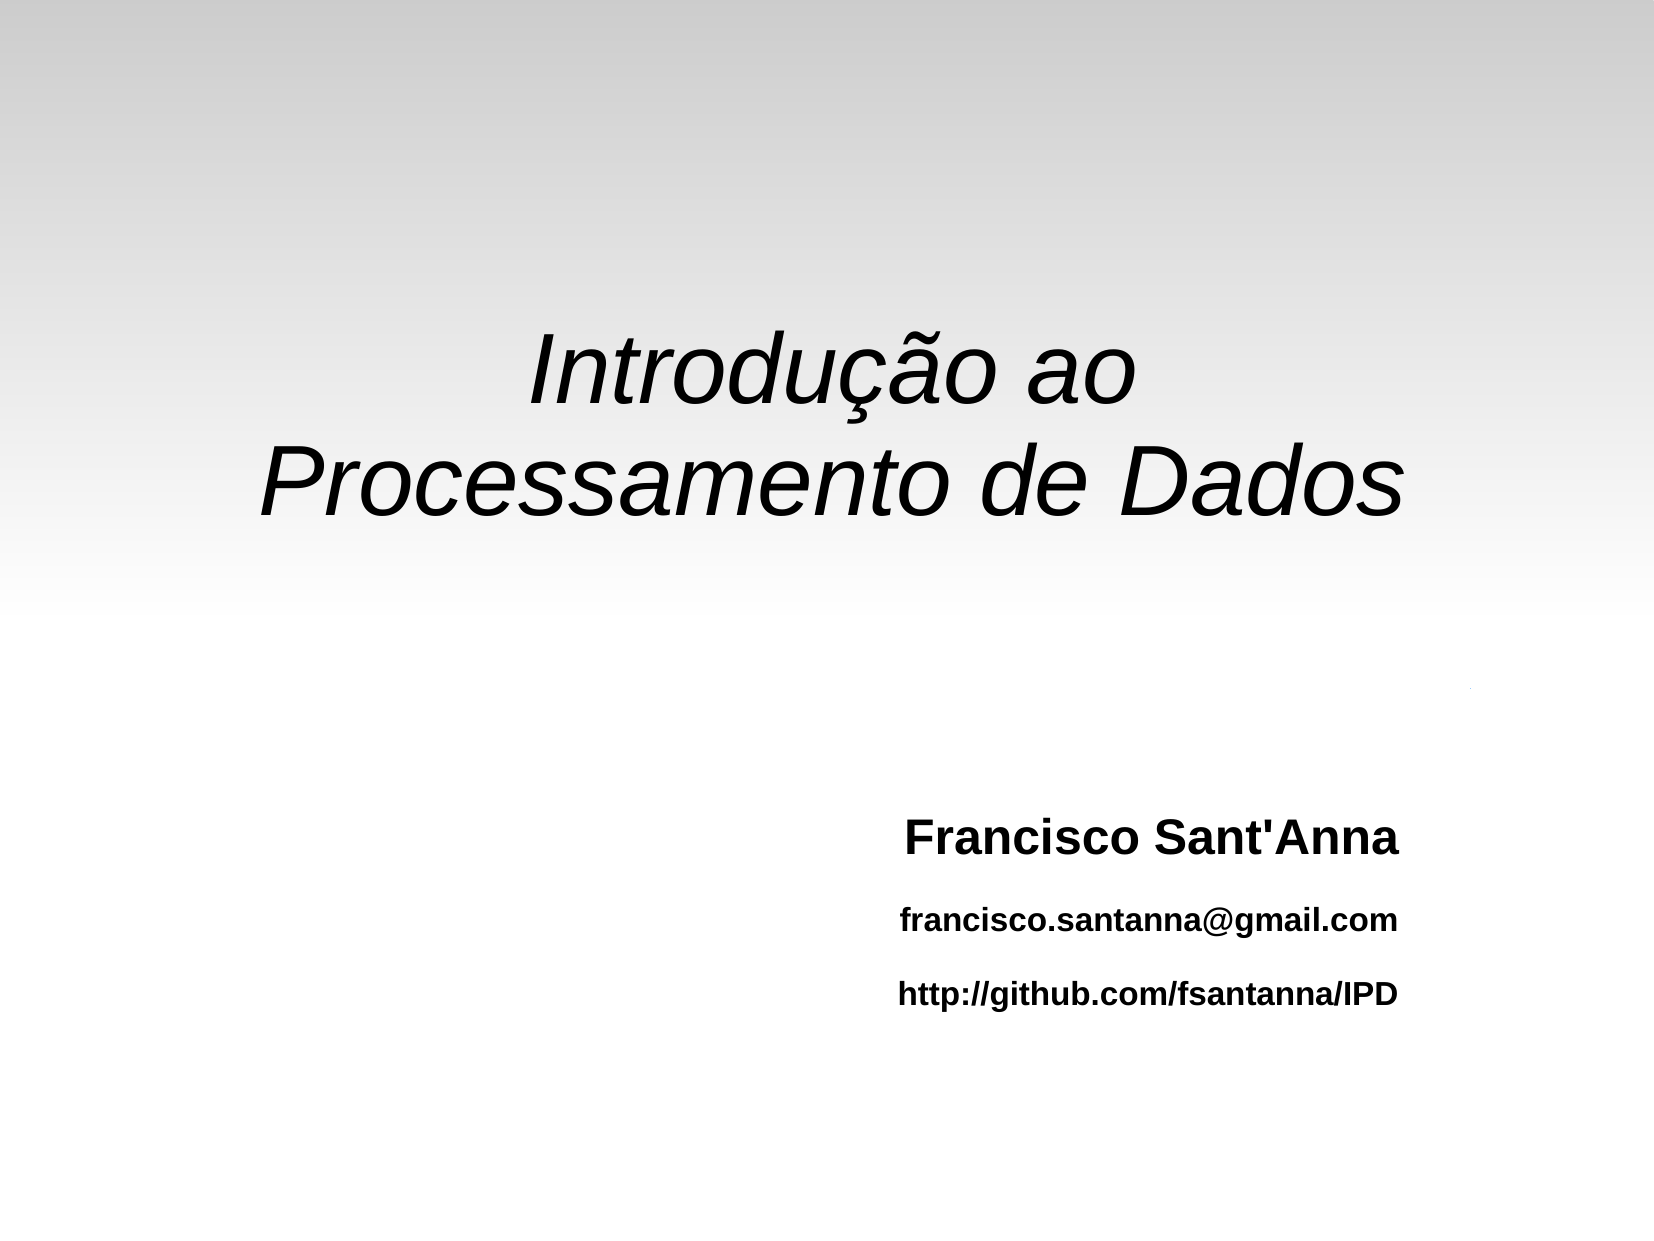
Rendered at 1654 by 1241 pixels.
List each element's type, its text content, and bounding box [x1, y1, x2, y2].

subtitle Introdução ao Processamento de Dados [88, 283, 1577, 567]
text_box Francisco Sant'Anna francisco.santanna@gmail.com http://github.com/fsantanna/IPD [882, 801, 1414, 1023]
